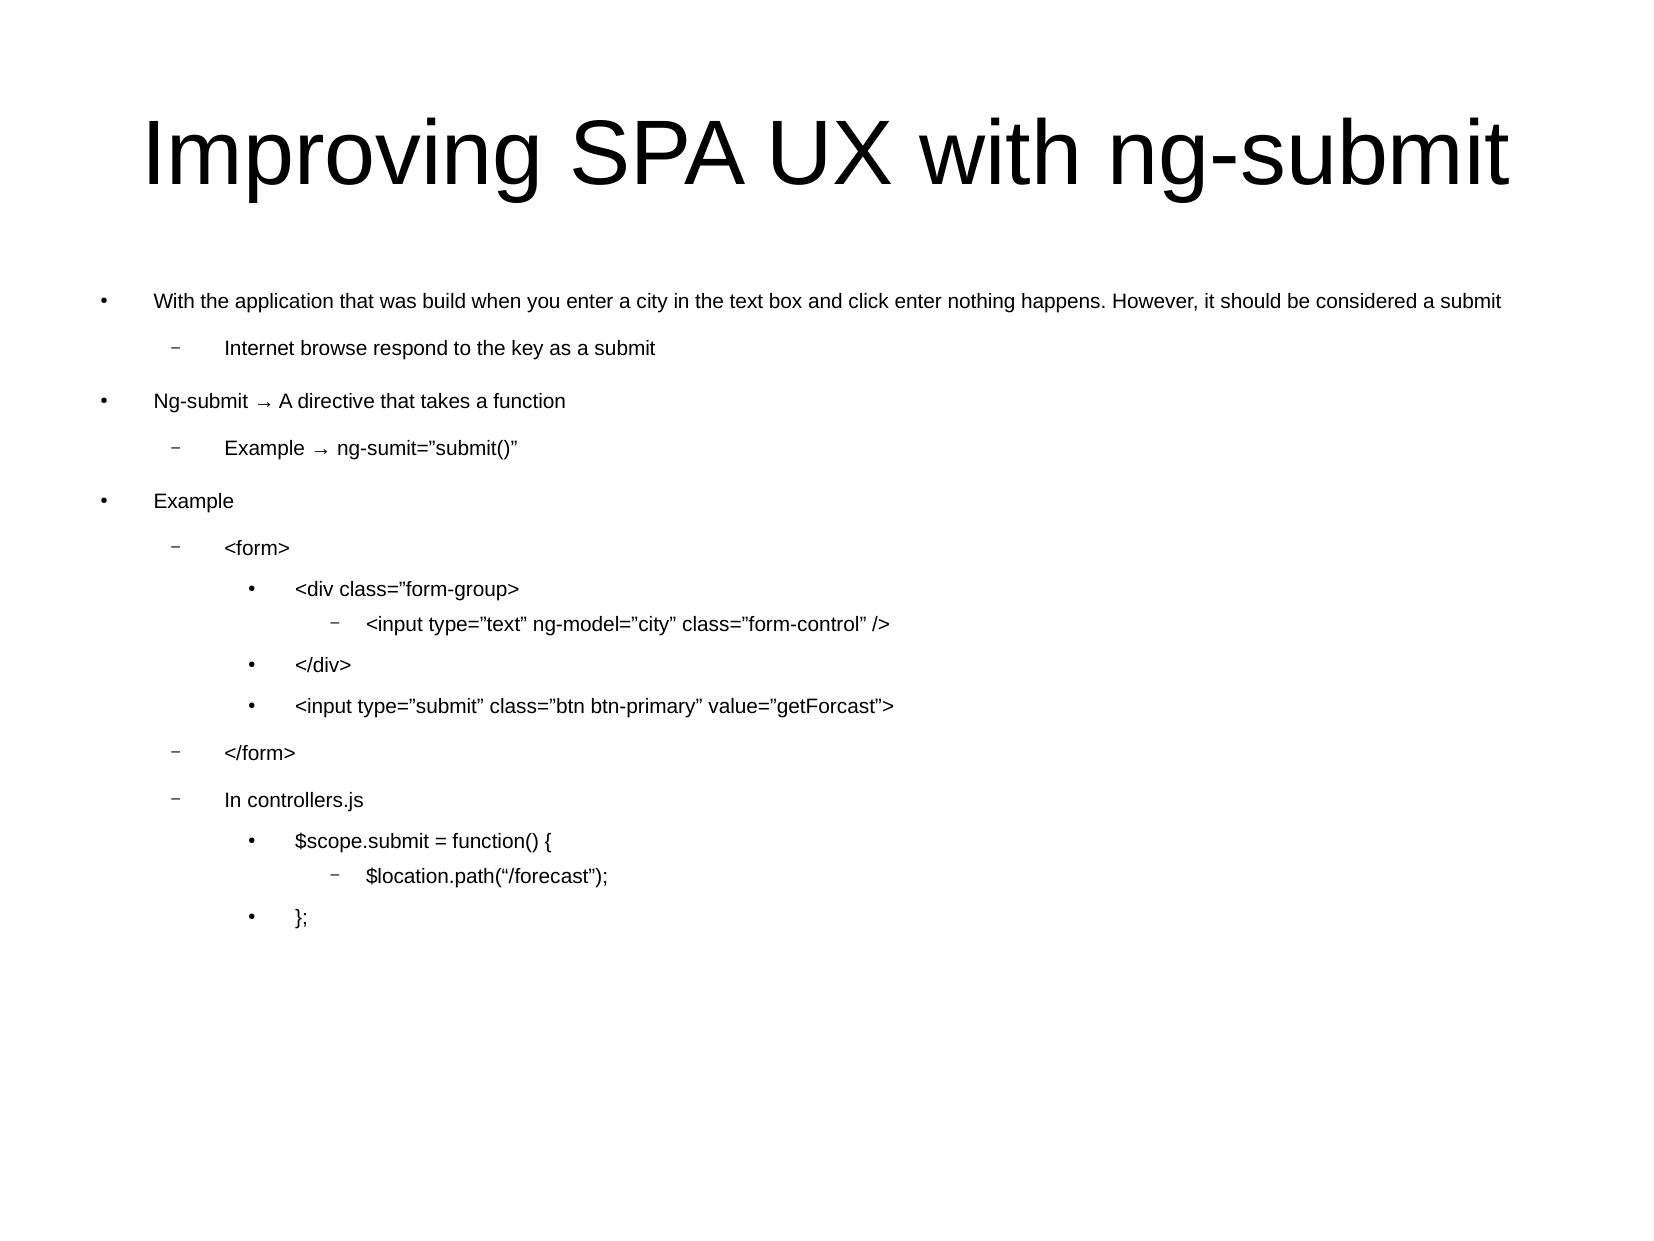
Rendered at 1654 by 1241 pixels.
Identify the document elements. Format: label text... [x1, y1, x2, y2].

title Improving SPA UX with ng-submit [82, 49, 1571, 257]
list With the application that was build when you enter a city in the text box and click enter nothing happens. However, it should be considered a submit Internet browse respond to the key as a submit Ng-submit → A directive that takes a function Example → ng-sumit=”submit()” Example <form> <div class=”form-group> <input type=”text” ng-model=”city” class=”form-control” /> </div> <input type=”submit” class=”btn btn-primary” value=”getForcast”> </form> In controllers.js $scope.submit = function() { $location.path(“/forecast”); }; [82, 290, 1571, 1010]
